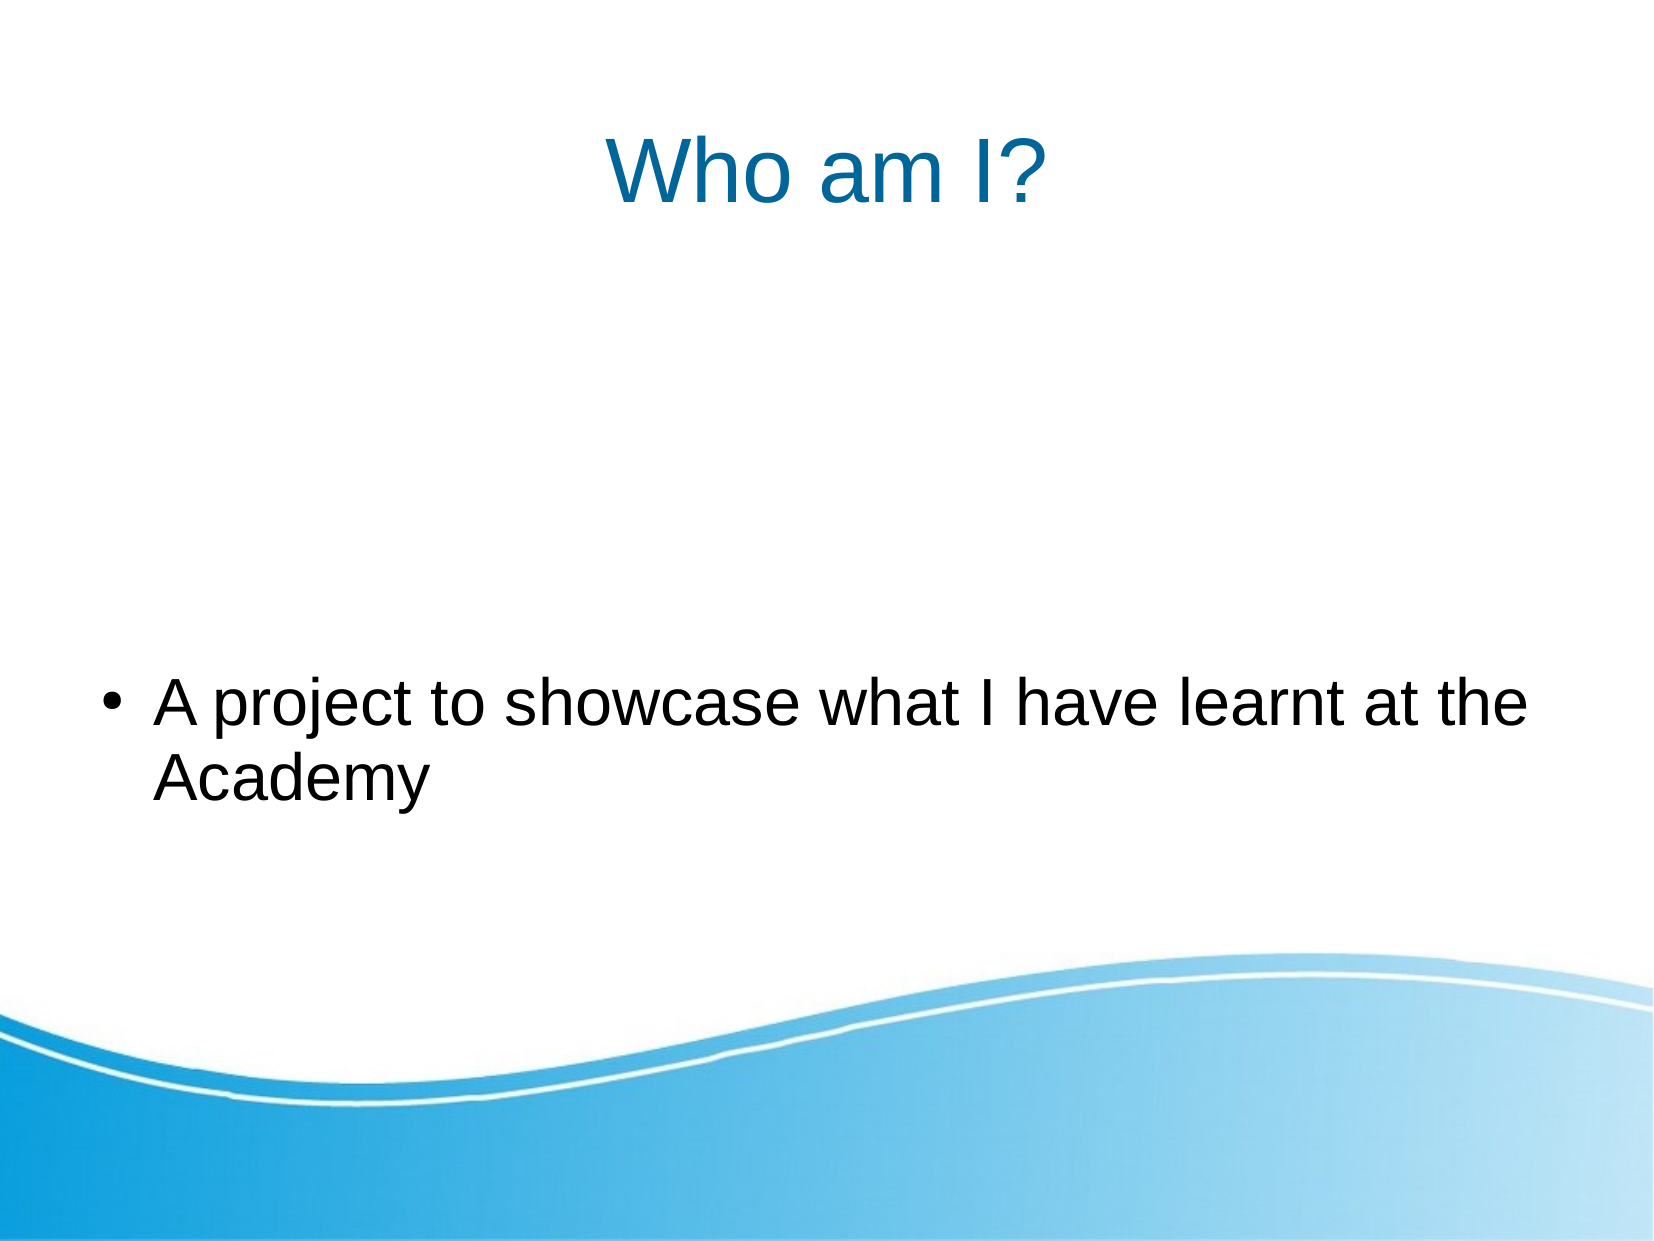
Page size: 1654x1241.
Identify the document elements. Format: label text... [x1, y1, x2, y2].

picture [0, 952, 1654, 1241]
title Who am I? [82, 67, 1571, 275]
list A project to showcase what I have learnt at the Academy [82, 665, 1571, 1010]
